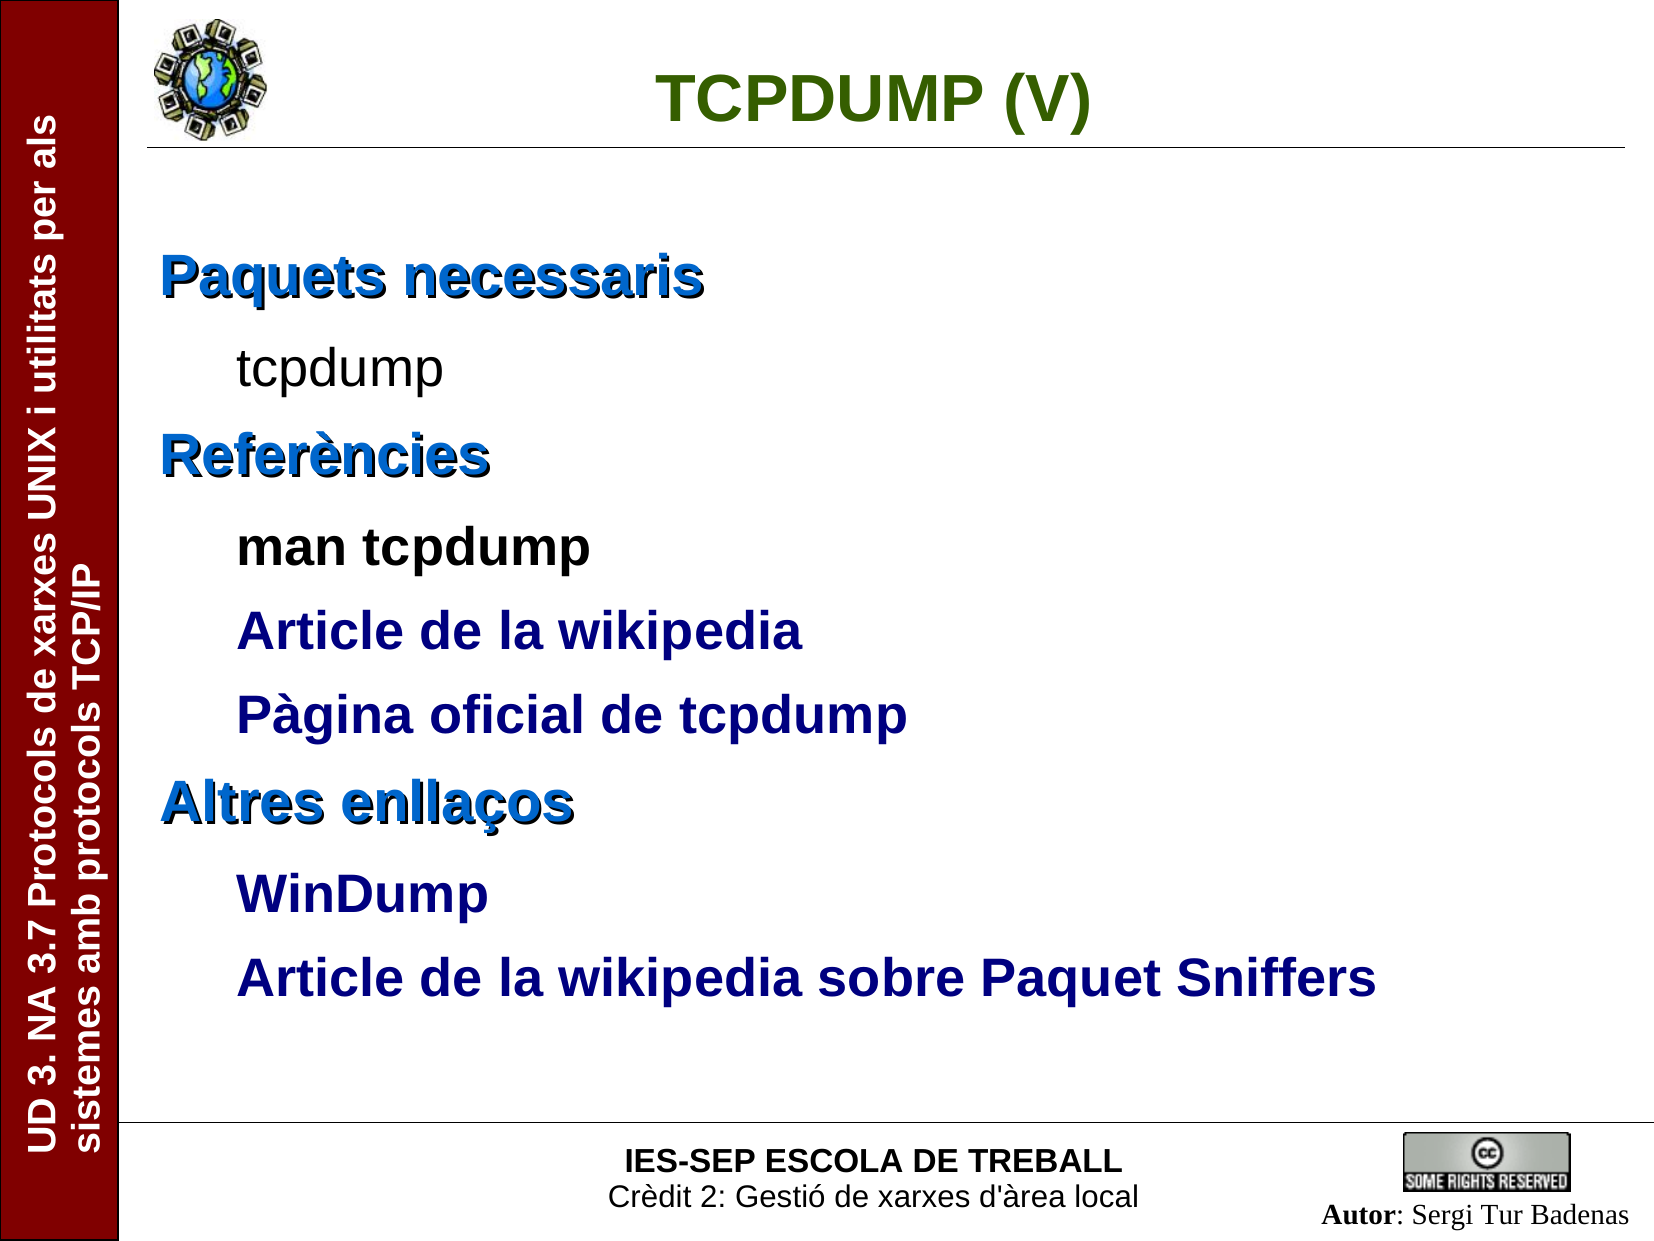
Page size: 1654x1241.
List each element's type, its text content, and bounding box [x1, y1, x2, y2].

picture [154, 19, 268, 49]
title TCPDUMP (V) [129, 49, 1619, 148]
list Paquets necessaris tcpdump Referències man tcpdump Article de la wikipedia Pàgina oficial de tcpdump Altres enllaços WinDump Article de la wikipedia sobre Paquet Sniffers [141, 242, 1630, 1093]
picture [1403, 1132, 1571, 1192]
